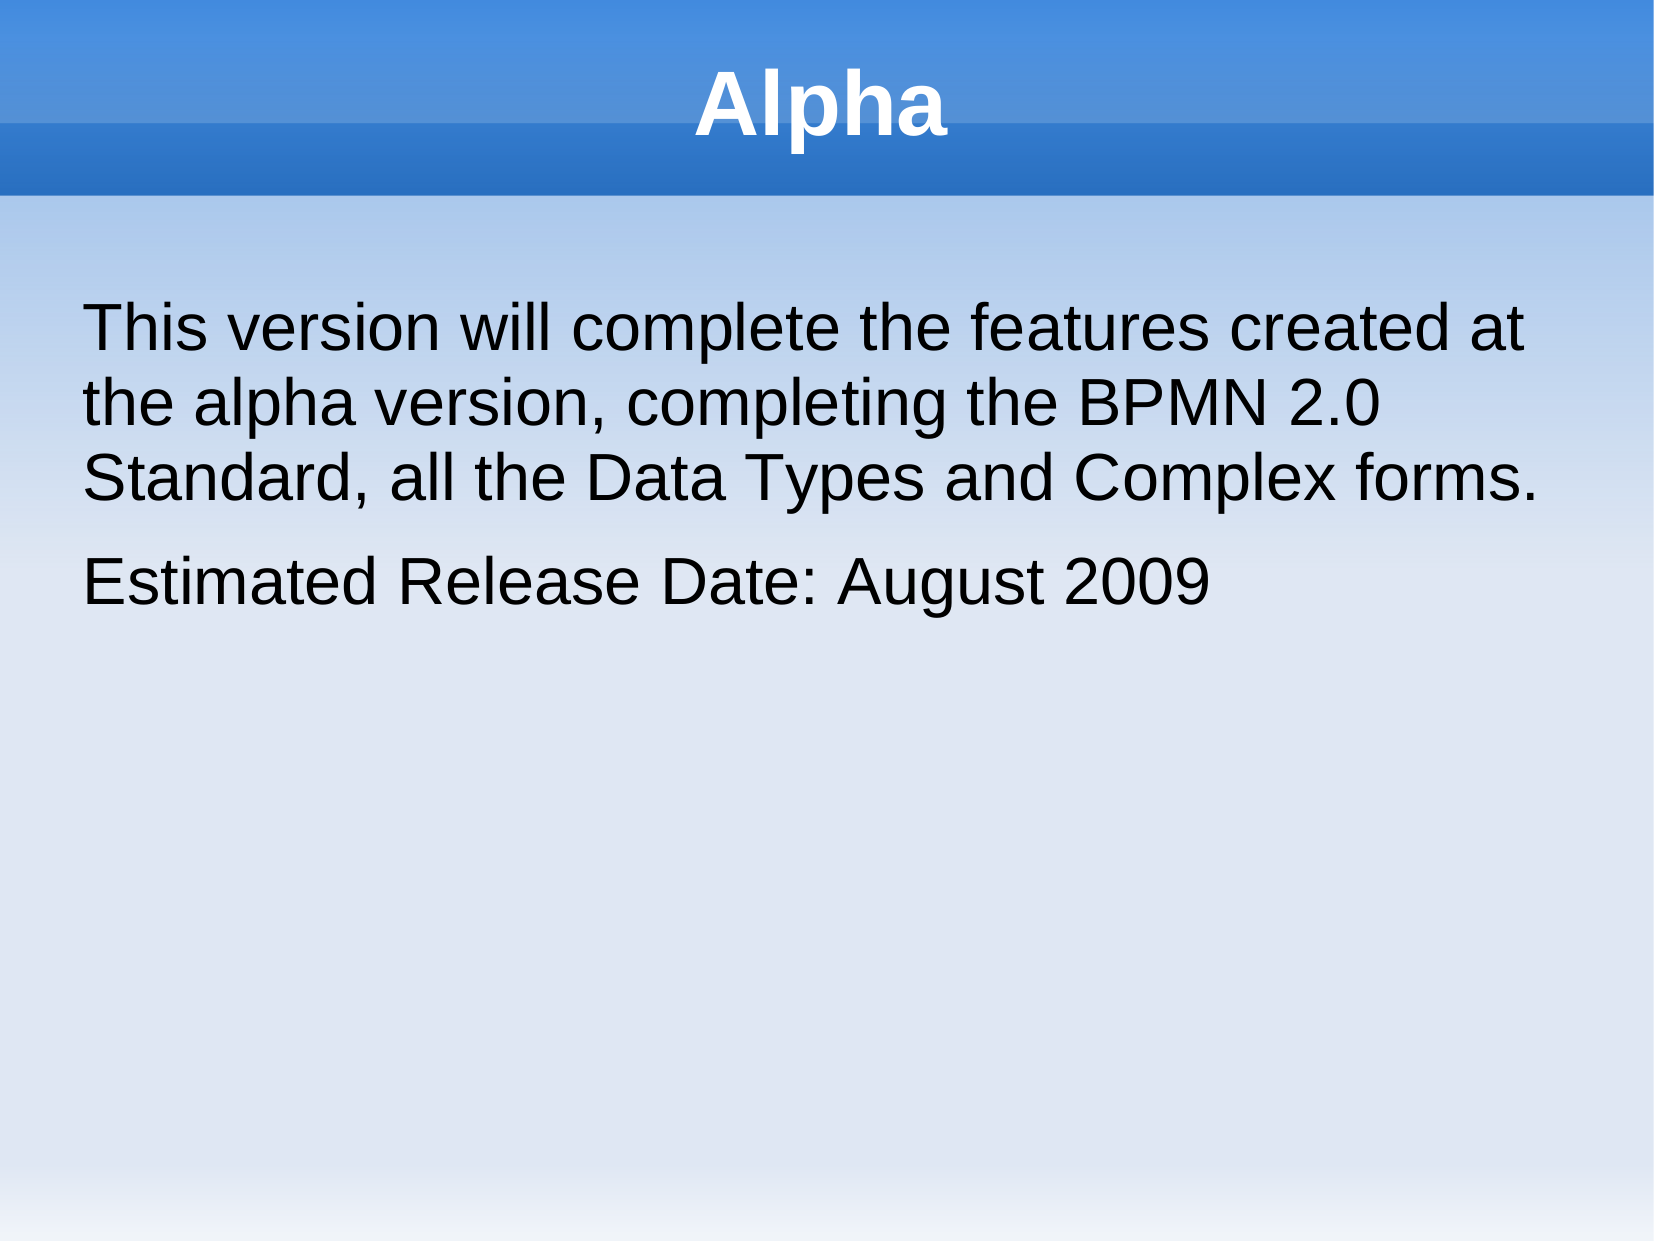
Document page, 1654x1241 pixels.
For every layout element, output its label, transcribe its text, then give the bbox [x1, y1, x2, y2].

picture [0, 0, 1654, 1241]
title Alpha [76, 0, 1565, 208]
list This version will complete the features created at the alpha version, completing the BPMN 2.0 Standard, all the Data Types and Complex forms. Estimated Release Date: August 2009 [82, 290, 1571, 1109]
